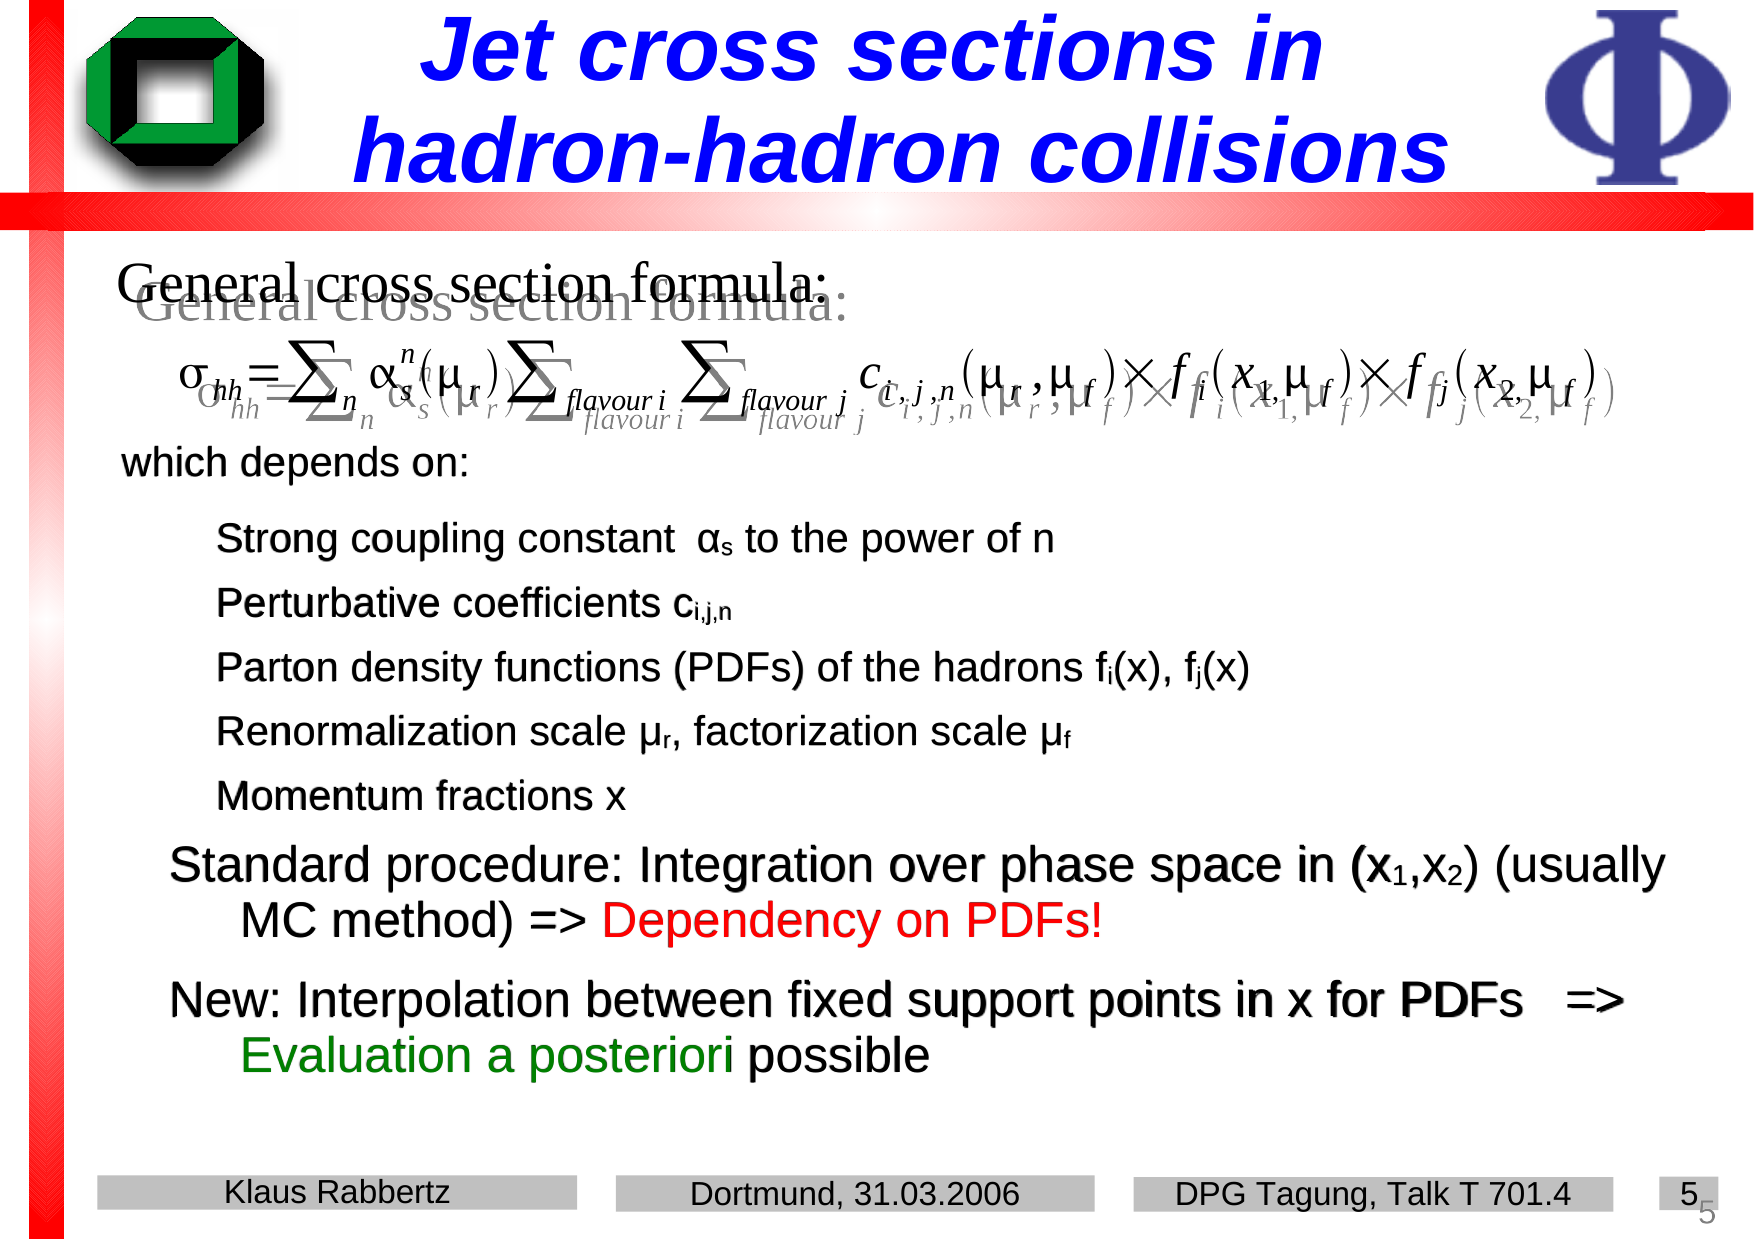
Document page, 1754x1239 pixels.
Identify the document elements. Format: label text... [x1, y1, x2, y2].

chart [822, 641, 835, 671]
text_box General cross section formula: [104, 238, 846, 333]
picture [1545, 10, 1731, 185]
title Jet cross sections in hadron-hadron collisions [268, 0, 1478, 203]
picture [64, 9, 268, 192]
chart [171, 336, 1605, 417]
list which depends on: Strong coupling constant αs to the power of n Perturbative coefficients ci,j,n Parton density functions (PDFs) of the hadrons fi(x), fj(x) Renormalization scale μr, factorization scale μf Momentum fractions x Standard procedure: Integration over phase space in (x1,x2) (usually MC method) => Dependency on PDFs! New: Interpolation between fixed support points in x for PDFs => Evaluation a posteriori possible [106, 436, 1693, 1162]
